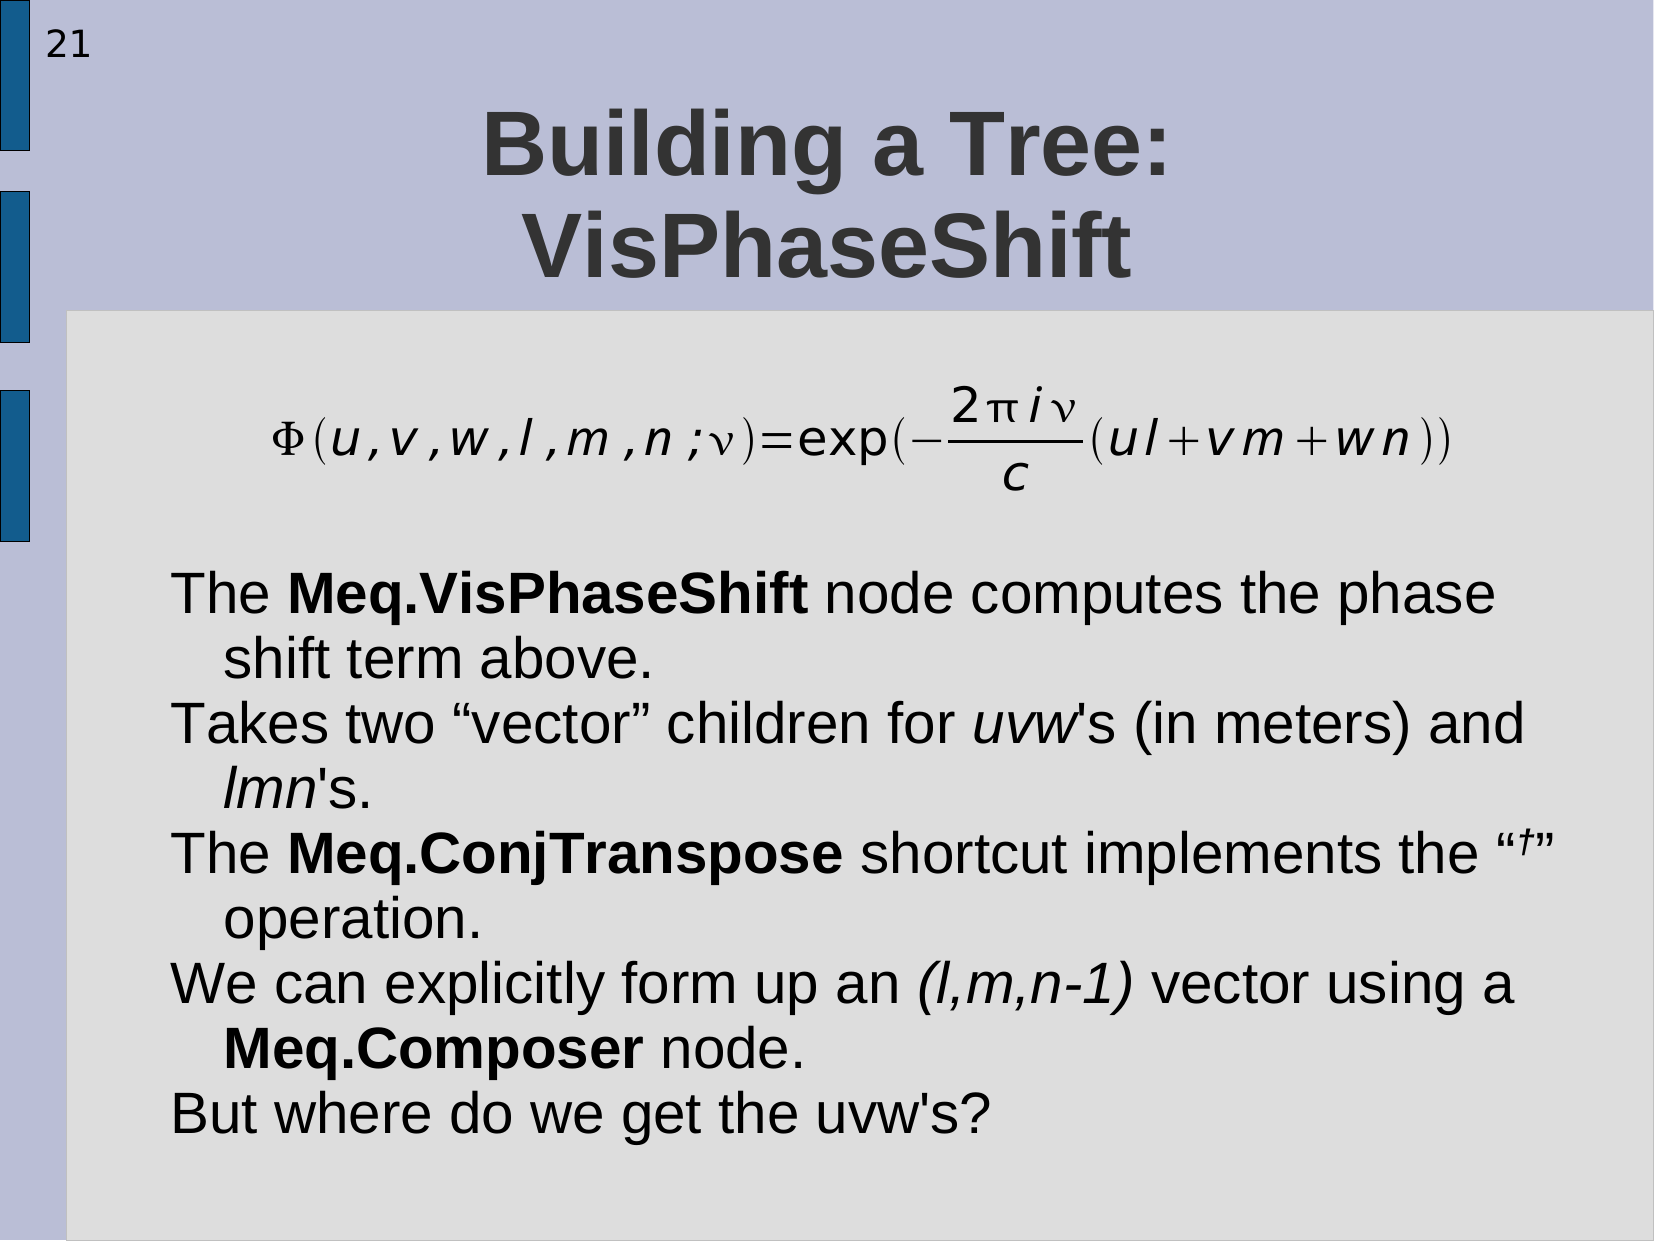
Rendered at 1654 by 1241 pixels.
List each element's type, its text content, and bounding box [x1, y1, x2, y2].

chart [265, 373, 1459, 502]
title Building a Tree: VisPhaseShift [121, 87, 1534, 302]
list The Meq.VisPhaseShift node computes the phase shift term above. Takes two “vector” children for uvw's (in meters) and lmn's. The Meq.ConjTranspose shortcut implements the “†” operation. We can explicitly form up an (l,m,n-1) vector using a Meq.Composer node. But where do we get the uvw's? [152, 561, 1565, 1173]
text_box <number> [32, 15, 267, 89]
